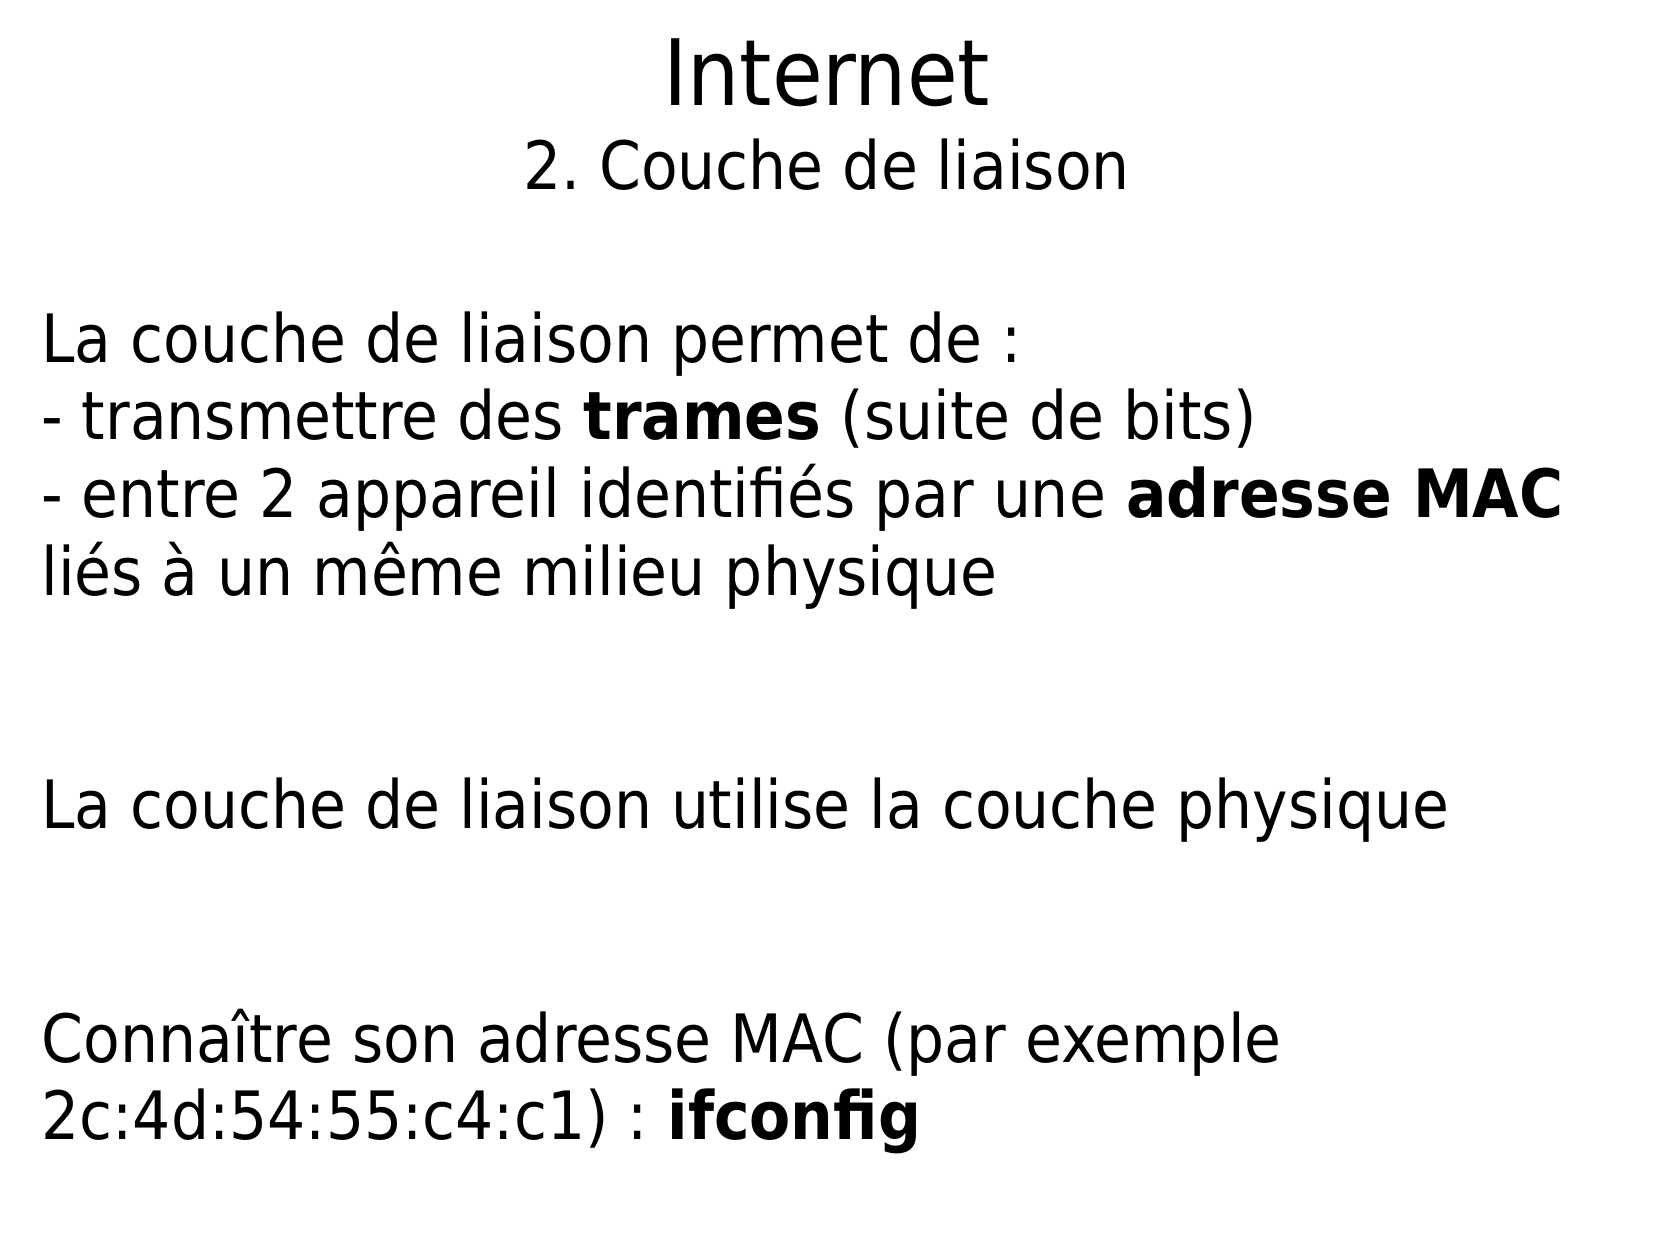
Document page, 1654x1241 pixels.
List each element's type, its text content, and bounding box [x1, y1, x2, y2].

title La couche de liaison permet de : - transmettre des trames (suite de bits) - entre 2 appareil identifiés par une adresse MAC liés à un même milieu physique La couche de liaison utilise la couche physique Connaître son adresse MAC (par exemple 2c:4d:54:55:c4:c1) : ifconfig [41, 222, 1613, 1183]
title Internet 2. Couche de liaison [41, 12, 1613, 214]
